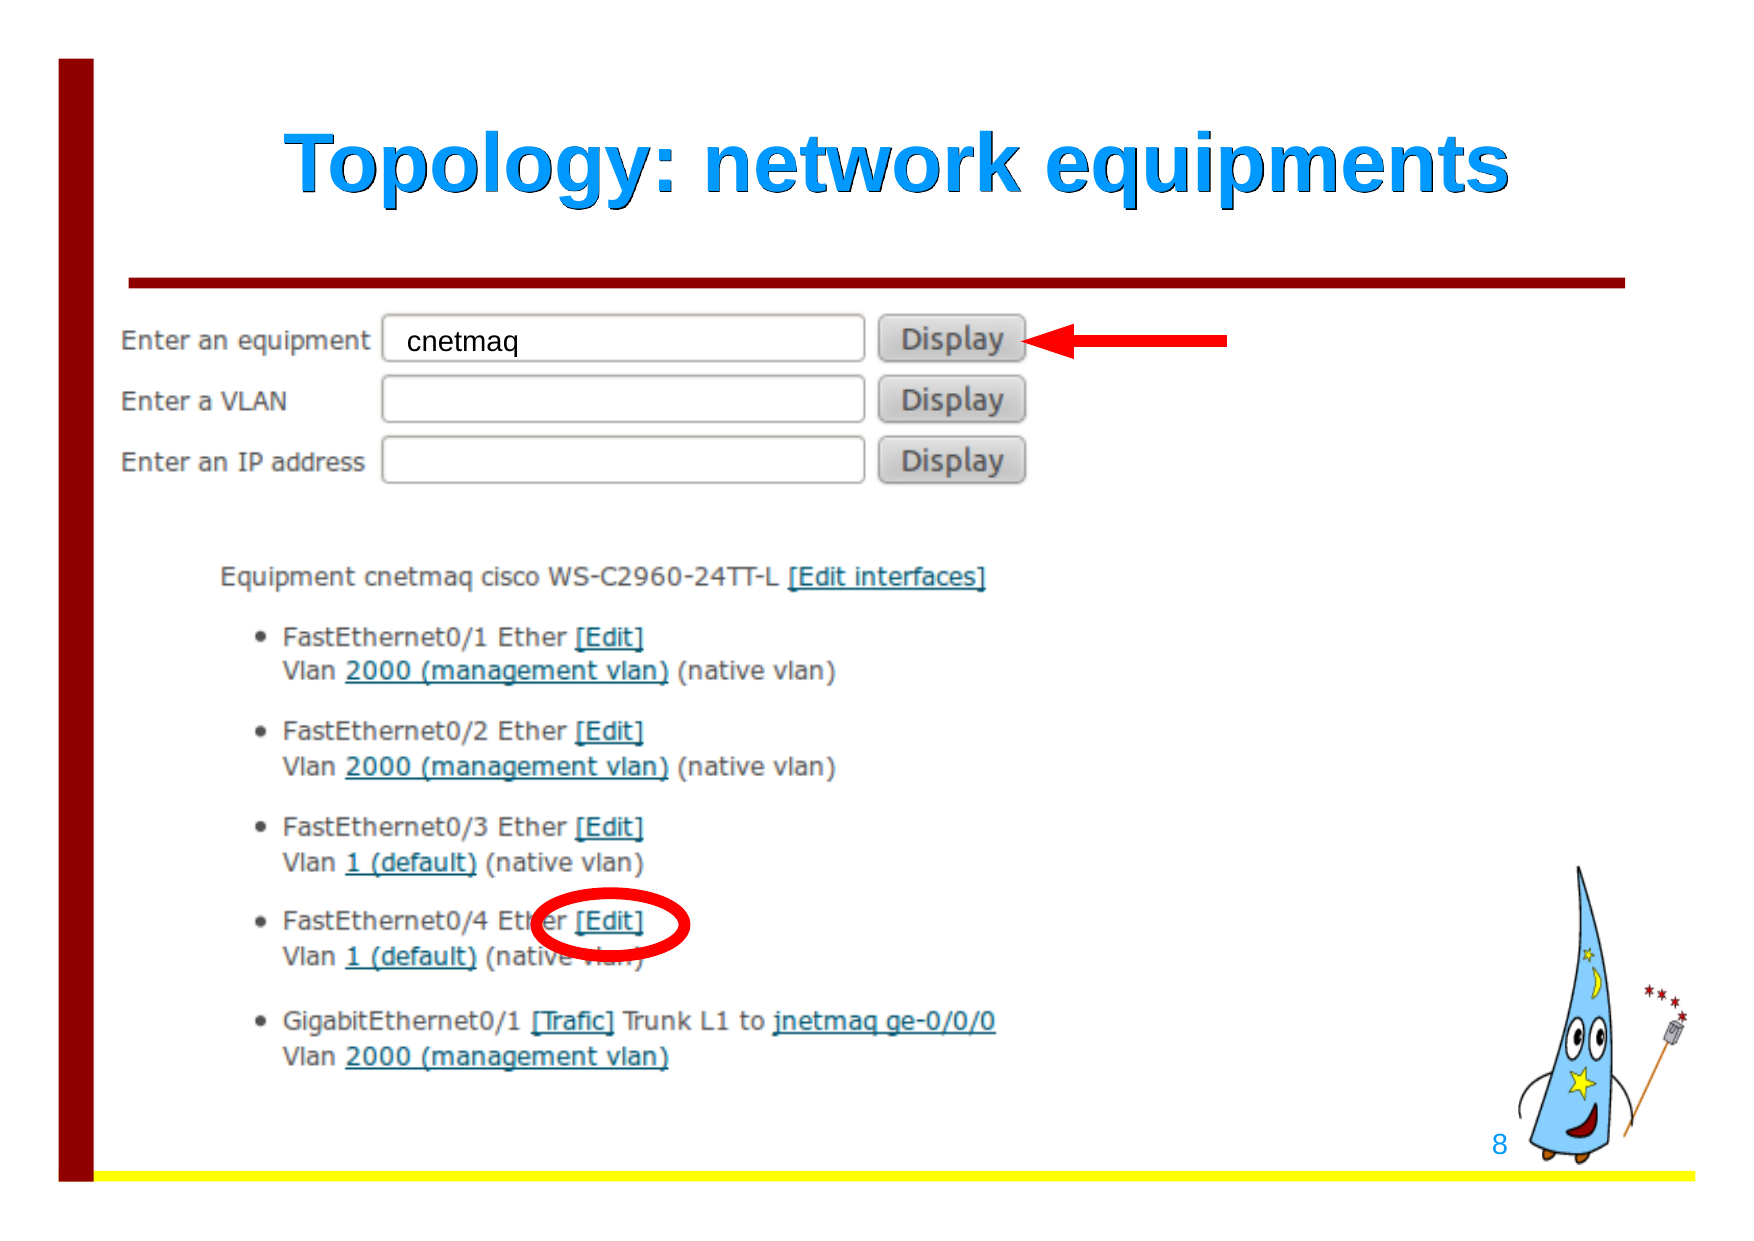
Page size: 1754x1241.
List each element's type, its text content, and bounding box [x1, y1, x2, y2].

text_box cnetmaq [392, 317, 676, 382]
picture [117, 306, 1035, 520]
picture [1518, 865, 1687, 1165]
title Topology: network equipments [152, 74, 1643, 252]
picture [208, 557, 1030, 1093]
